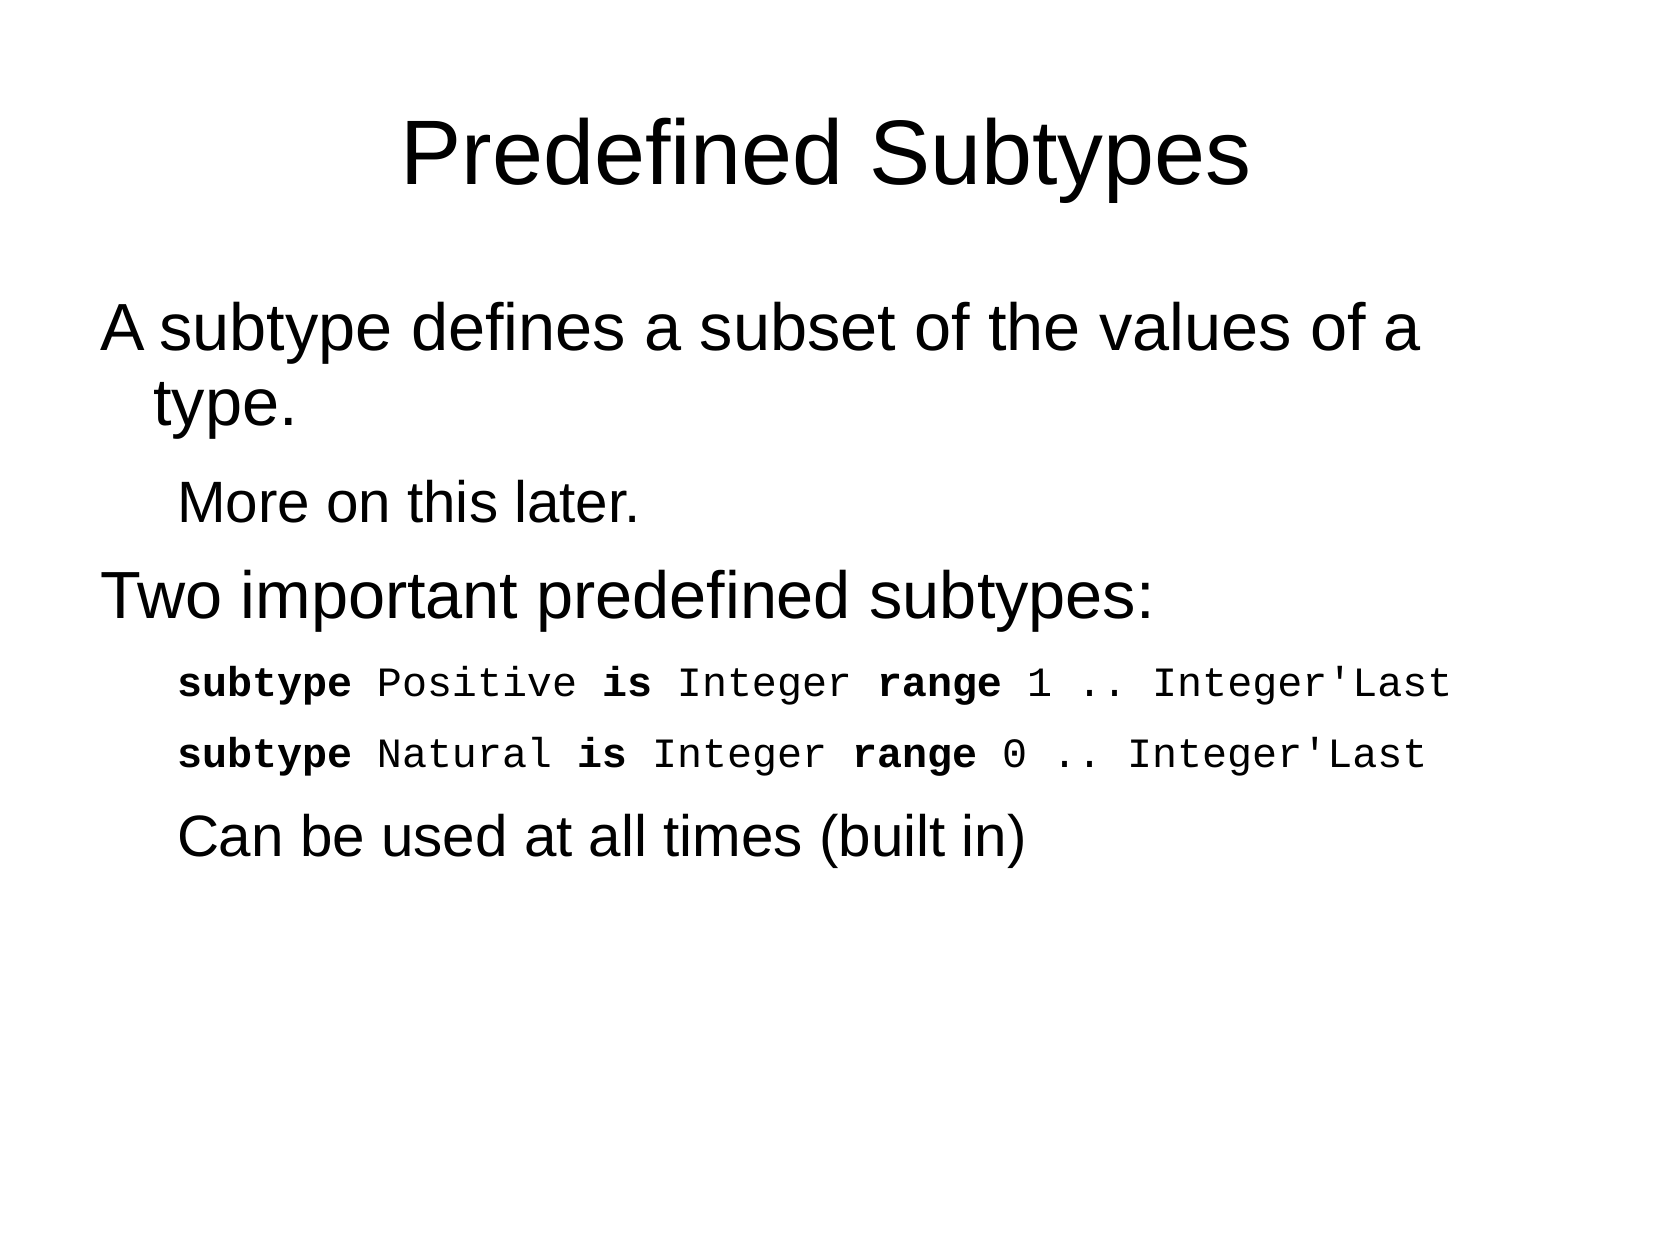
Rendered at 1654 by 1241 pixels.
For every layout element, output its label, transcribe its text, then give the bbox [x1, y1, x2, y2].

title Predefined Subtypes [82, 49, 1571, 257]
list A subtype defines a subset of the values of a type. More on this later. Two important predefined subtypes: subtype Positive is Integer range 1 .. Integer'Last subtype Natural is Integer range 0 .. Integer'Last Can be used at all times (built in) [82, 290, 1571, 1094]
